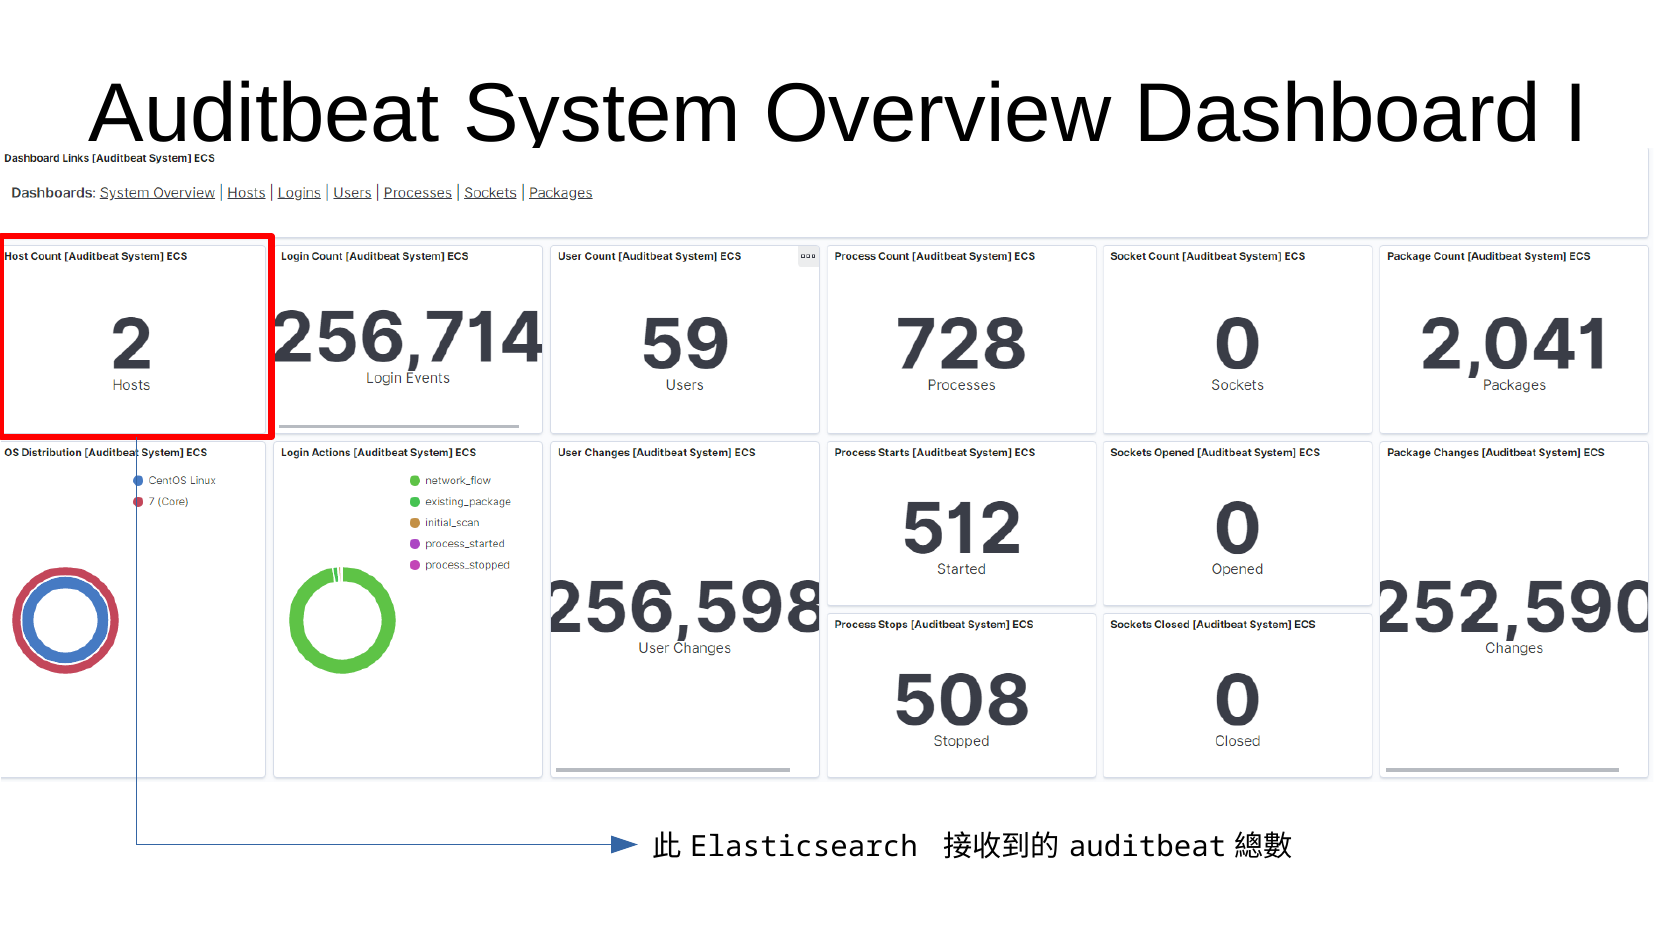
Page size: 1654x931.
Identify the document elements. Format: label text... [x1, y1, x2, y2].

picture [1, 148, 1654, 782]
picture [1, 440, 136, 782]
picture [4, 239, 268, 434]
text_box 此Elasticsearch 接收到的auditbeat總數 [637, 814, 1323, 875]
text_box Auditbeat System Overview Dashboard I [70, 59, 1607, 148]
